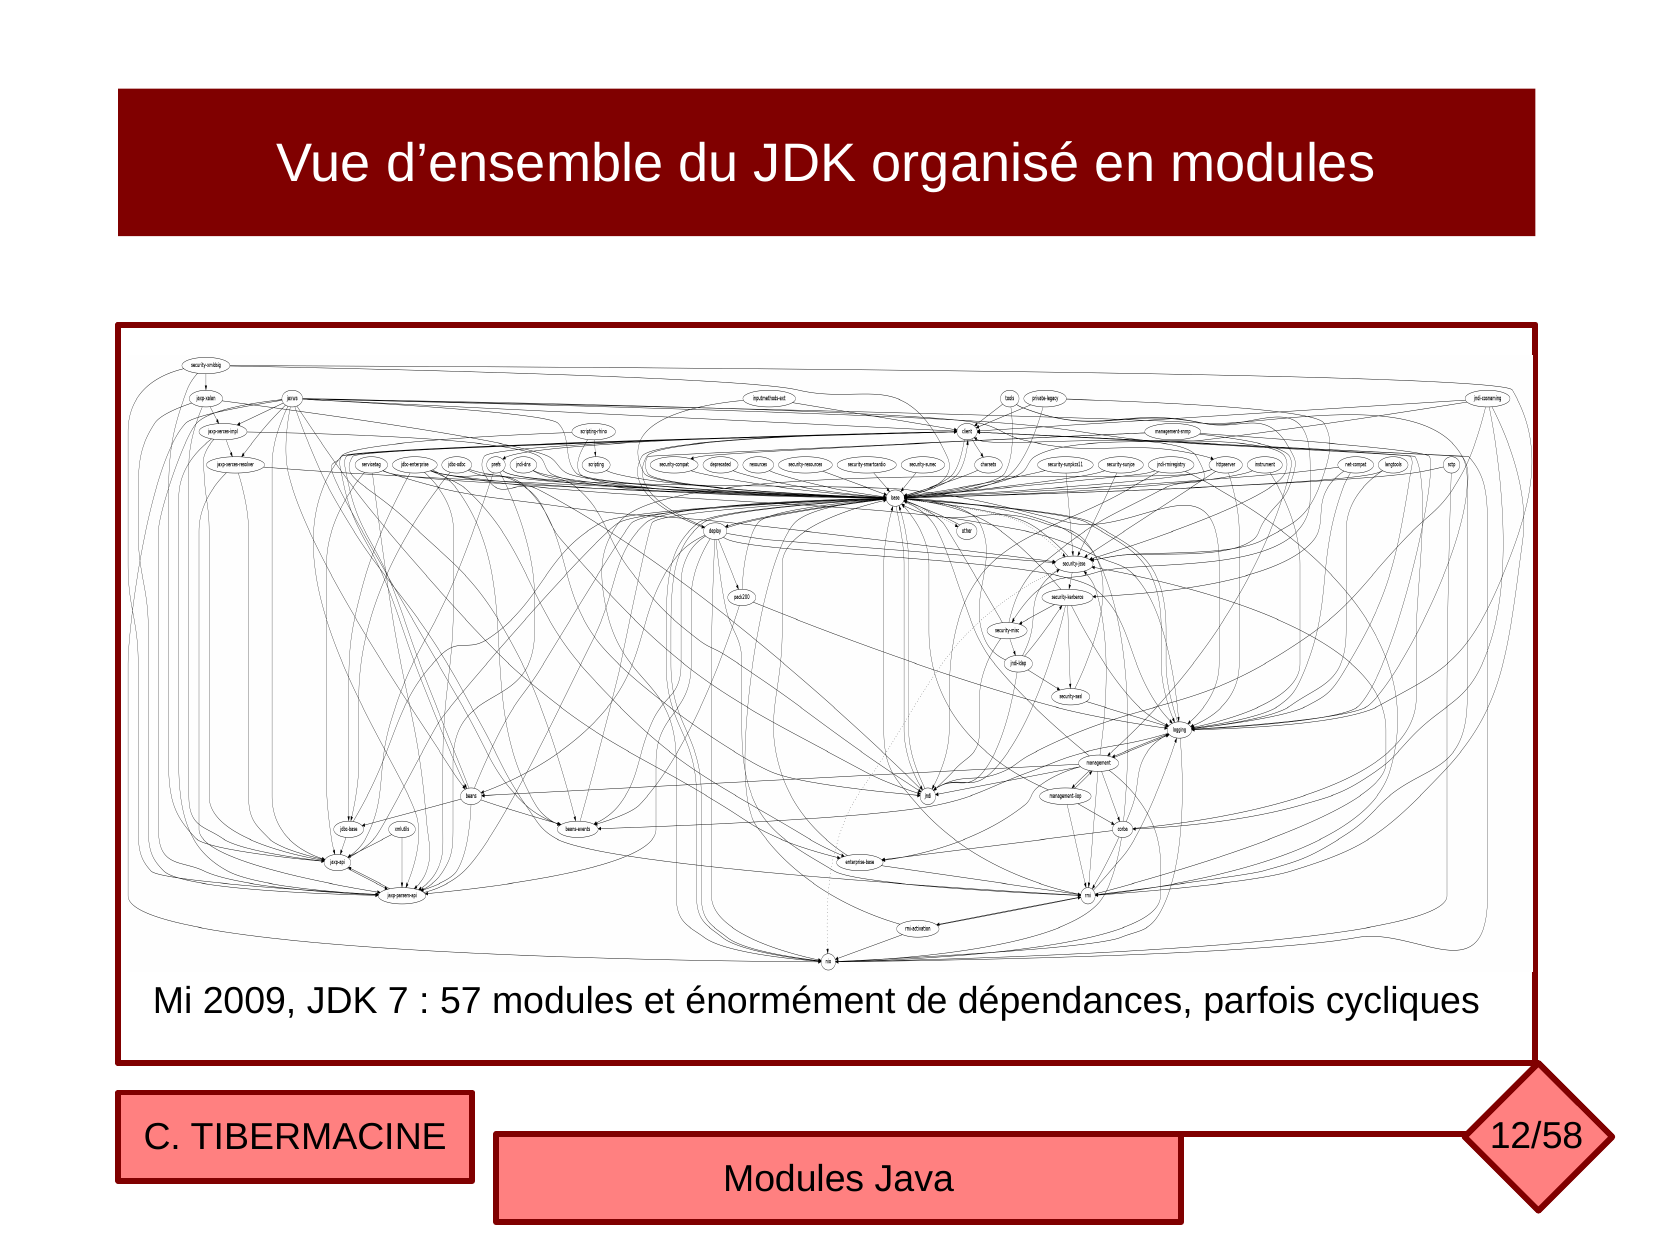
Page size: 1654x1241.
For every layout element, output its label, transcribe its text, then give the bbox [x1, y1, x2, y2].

picture [127, 355, 1533, 972]
text_box Mi 2009, JDK 7 : 57 modules et énormément de dépendances, parfois cycliques [138, 971, 1510, 1029]
text_box [1494, 1062, 1583, 1107]
text_box [118, 324, 1536, 1063]
text_box <numéro>/58 [1475, 1107, 1654, 1164]
text_box [1464, 1126, 1475, 1148]
text_box C. TIBERMACINE [118, 1092, 473, 1182]
text_box Vue d’ensemble du JDK organisé en modules [118, 88, 1536, 237]
text_box Modules Java [496, 1133, 1182, 1223]
text_box [1491, 1164, 1586, 1211]
